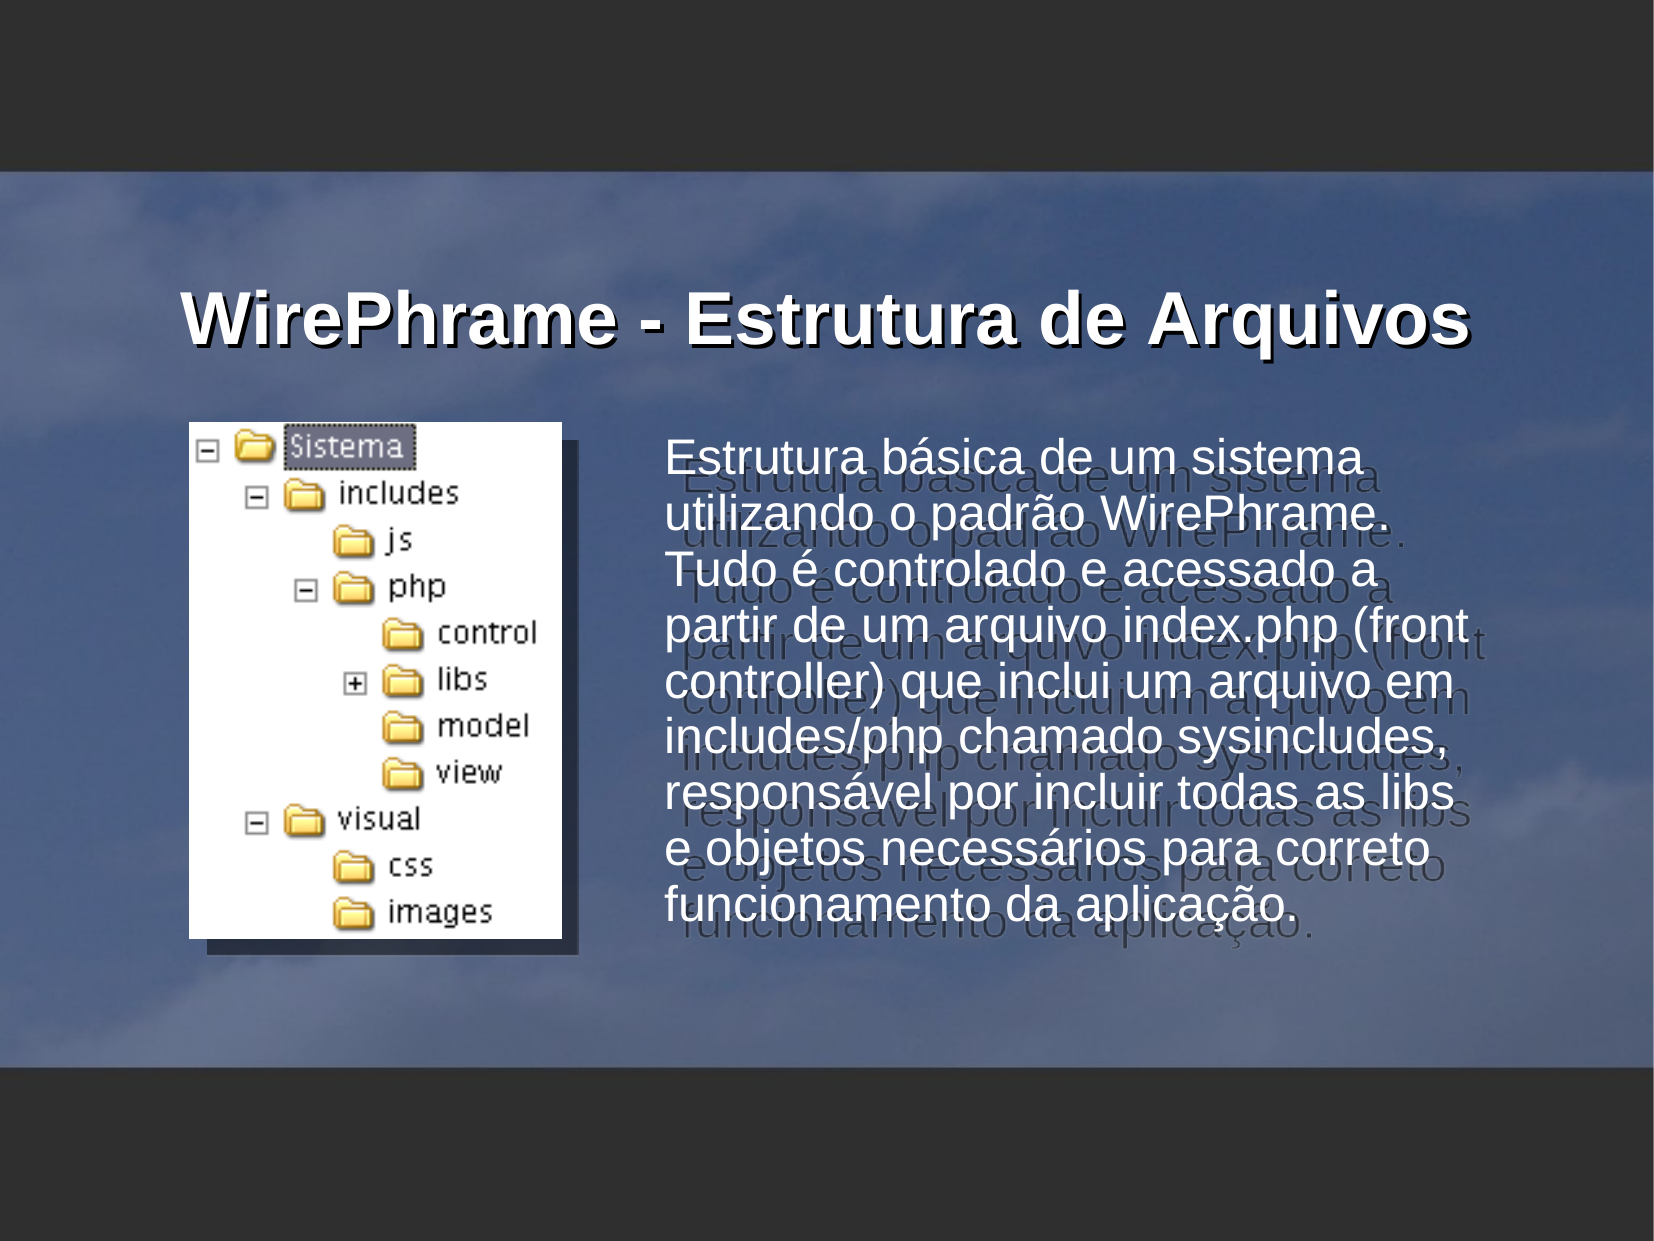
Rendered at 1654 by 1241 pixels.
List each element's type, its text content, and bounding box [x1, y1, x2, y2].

text_box Estrutura básica de um sistema utilizando o padrão WirePhrame. Tudo é controlado e acessado a partir de um arquivo index.php (front controller) que inclui um arquivo em includes/php chamado sysincludes, responsável por incluir todas as libs e objetos necessários para correto funcionamento da aplicação. [649, 422, 1506, 939]
picture [0, 0, 1654, 1241]
title WirePhrame - Estrutura de Arquivos [88, 237, 1565, 401]
